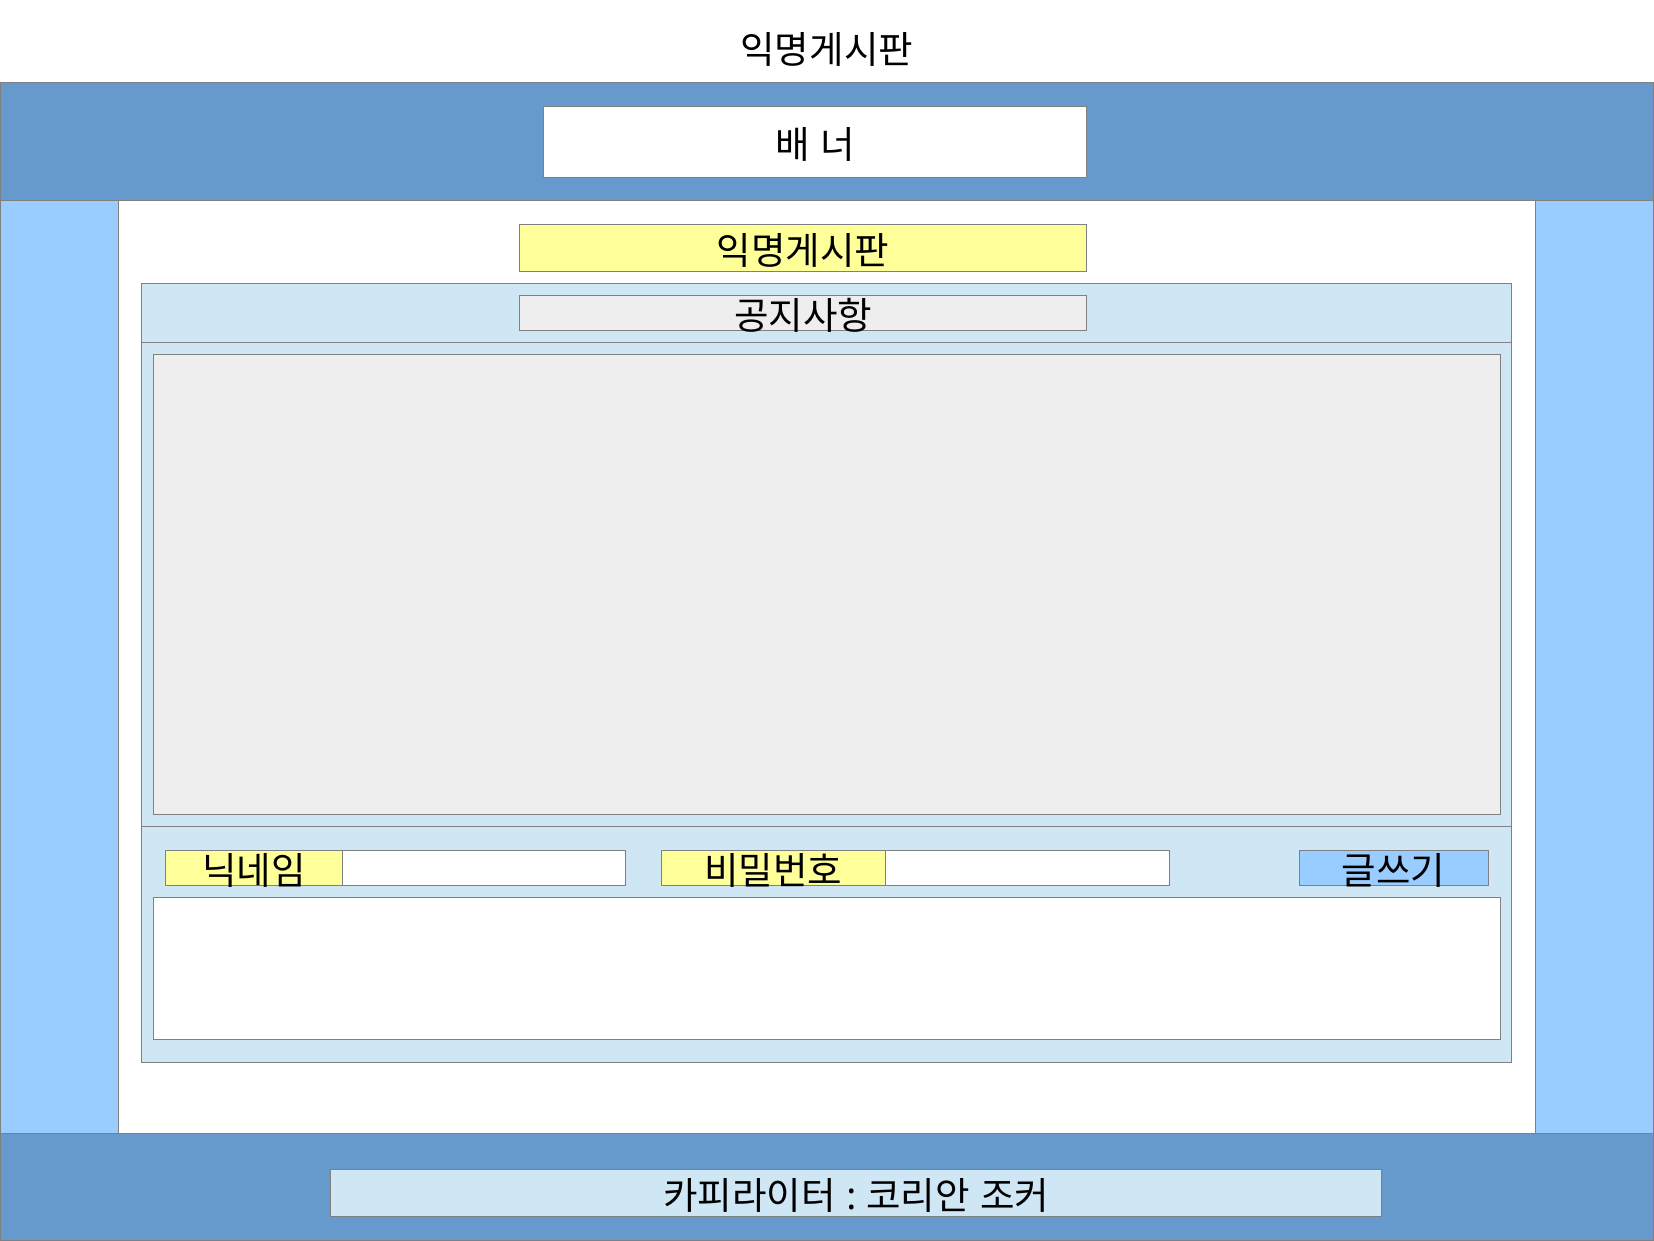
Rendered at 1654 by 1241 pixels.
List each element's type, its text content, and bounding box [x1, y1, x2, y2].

text_box 익명게시판 [602, 13, 1052, 71]
text_box 카피라이터 : 코리안 조커 [330, 1169, 1382, 1217]
text_box 배 너 [543, 106, 1087, 178]
text_box 글쓰기 [1299, 850, 1489, 886]
text_box 비밀번호 [661, 850, 885, 886]
text_box 공지사항 [847, 323, 862, 329]
text_box 공지사항 [742, 322, 760, 329]
text_box [0, 82, 1654, 1241]
text_box 닉네임 [165, 850, 342, 886]
text_box 공지사항 [519, 295, 1087, 331]
text_box 닉네임 [282, 877, 298, 884]
text_box 익명게시판 [519, 224, 1087, 272]
